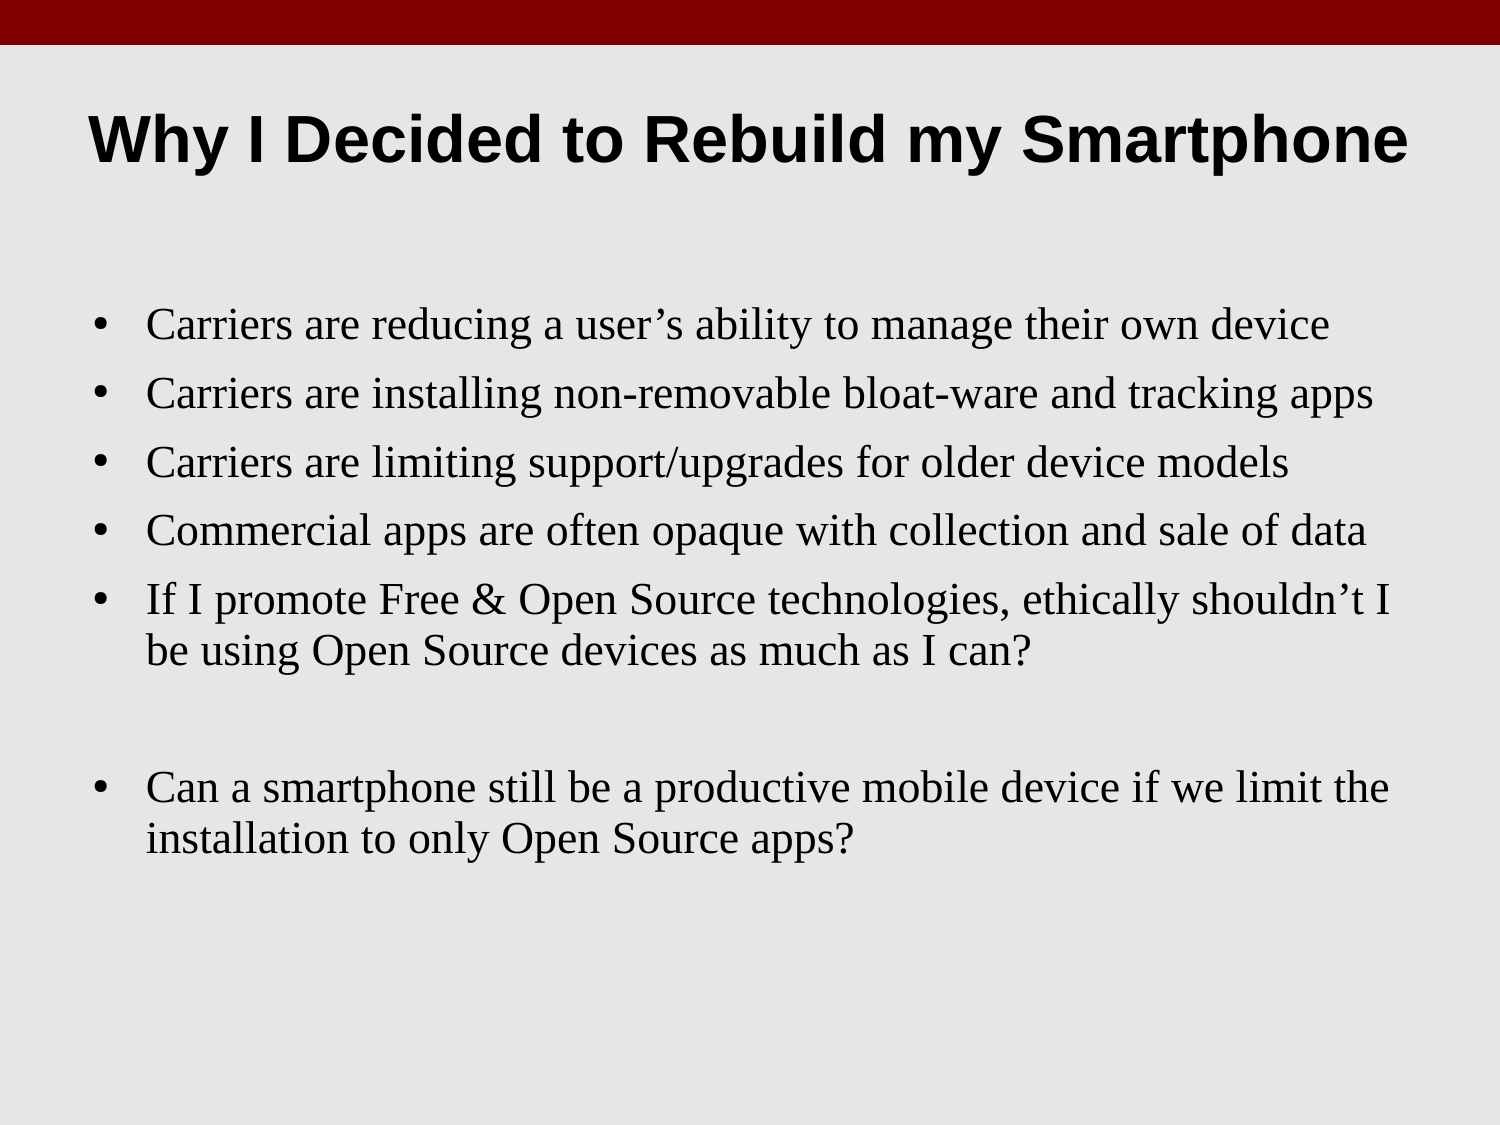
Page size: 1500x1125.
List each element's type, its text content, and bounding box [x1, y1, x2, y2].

list Carriers are reducing a user’s ability to manage their own device Carriers are installing non-removable bloat-ware and tracking apps Carriers are limiting support/upgrades for older device models Commercial apps are often opaque with collection and sale of data If I promote Free & Open Source technologies, ethically shouldn’t I be using Open Source devices as much as I can? Can a smartphone still be a productive mobile device if we limit the installation to only Open Source apps? [75, 233, 1425, 1096]
title Why I Decided to Rebuild my Smartphone [75, 45, 1425, 233]
